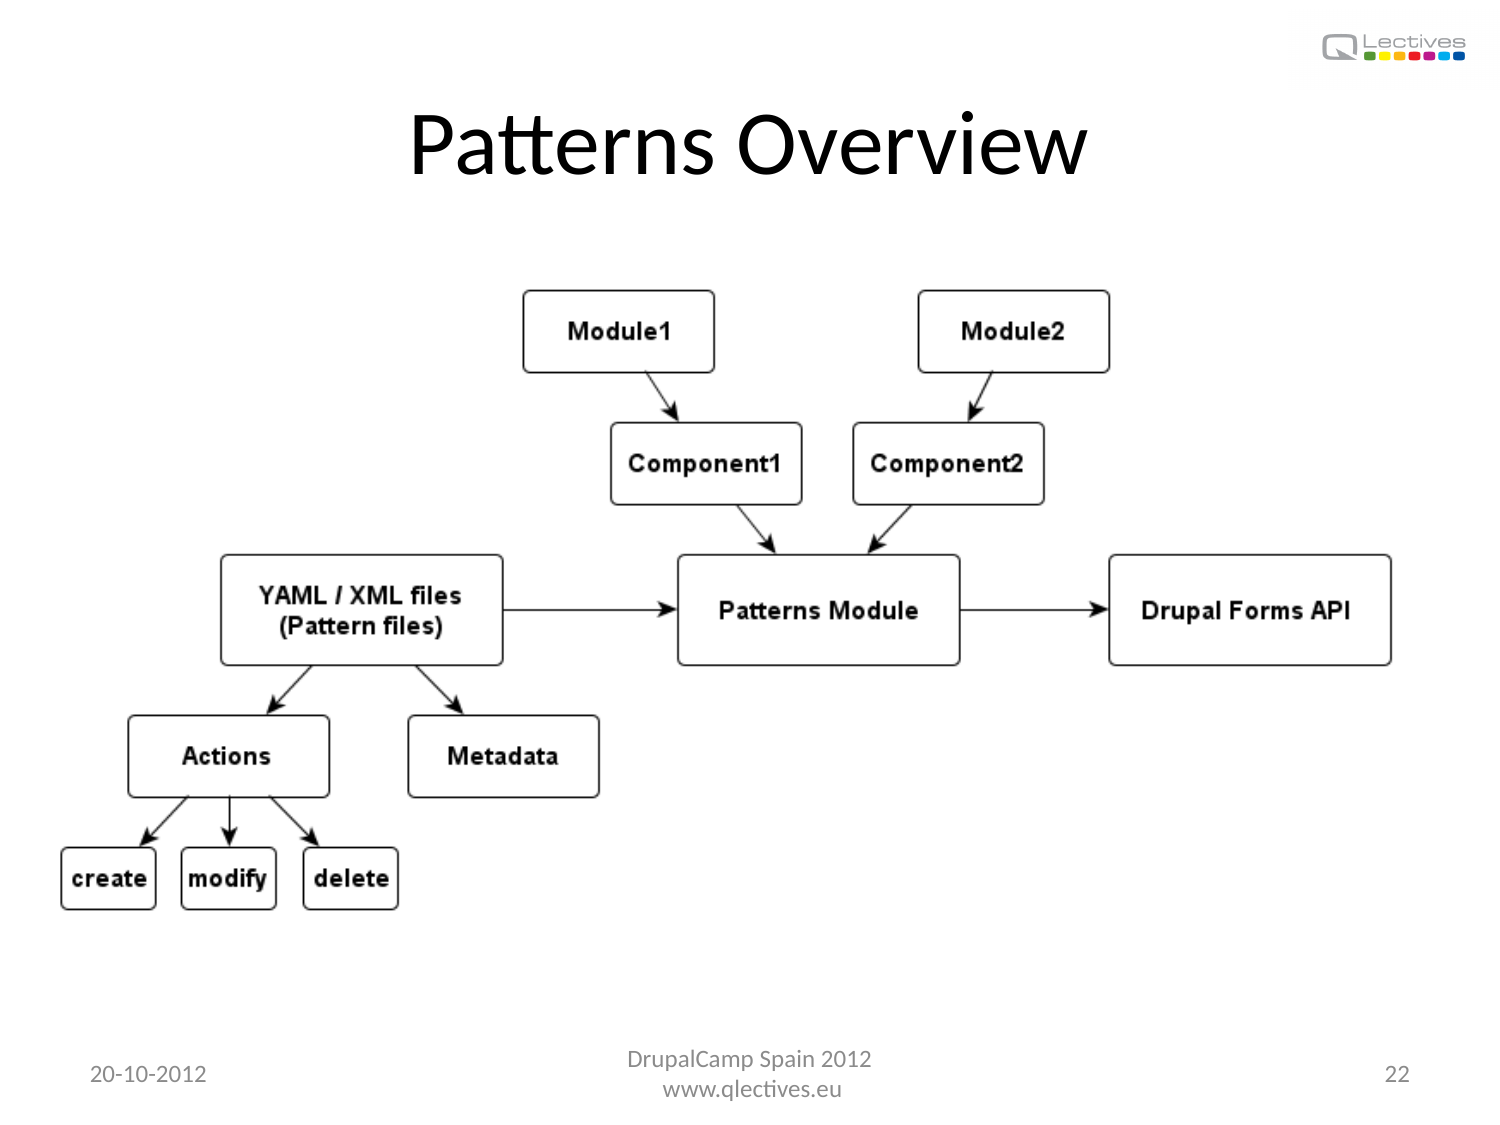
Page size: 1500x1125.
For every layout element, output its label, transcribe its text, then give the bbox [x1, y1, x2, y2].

text_box DrupalCamp Spain 2012 www.qlectives.eu [512, 1042, 988, 1103]
text_box <number> [1074, 1042, 1425, 1103]
picture [35, 265, 1418, 934]
picture [1288, 9, 1500, 90]
text_box Patterns Overview [74, 44, 1425, 233]
text_box 20-10-2012 [74, 1042, 425, 1103]
